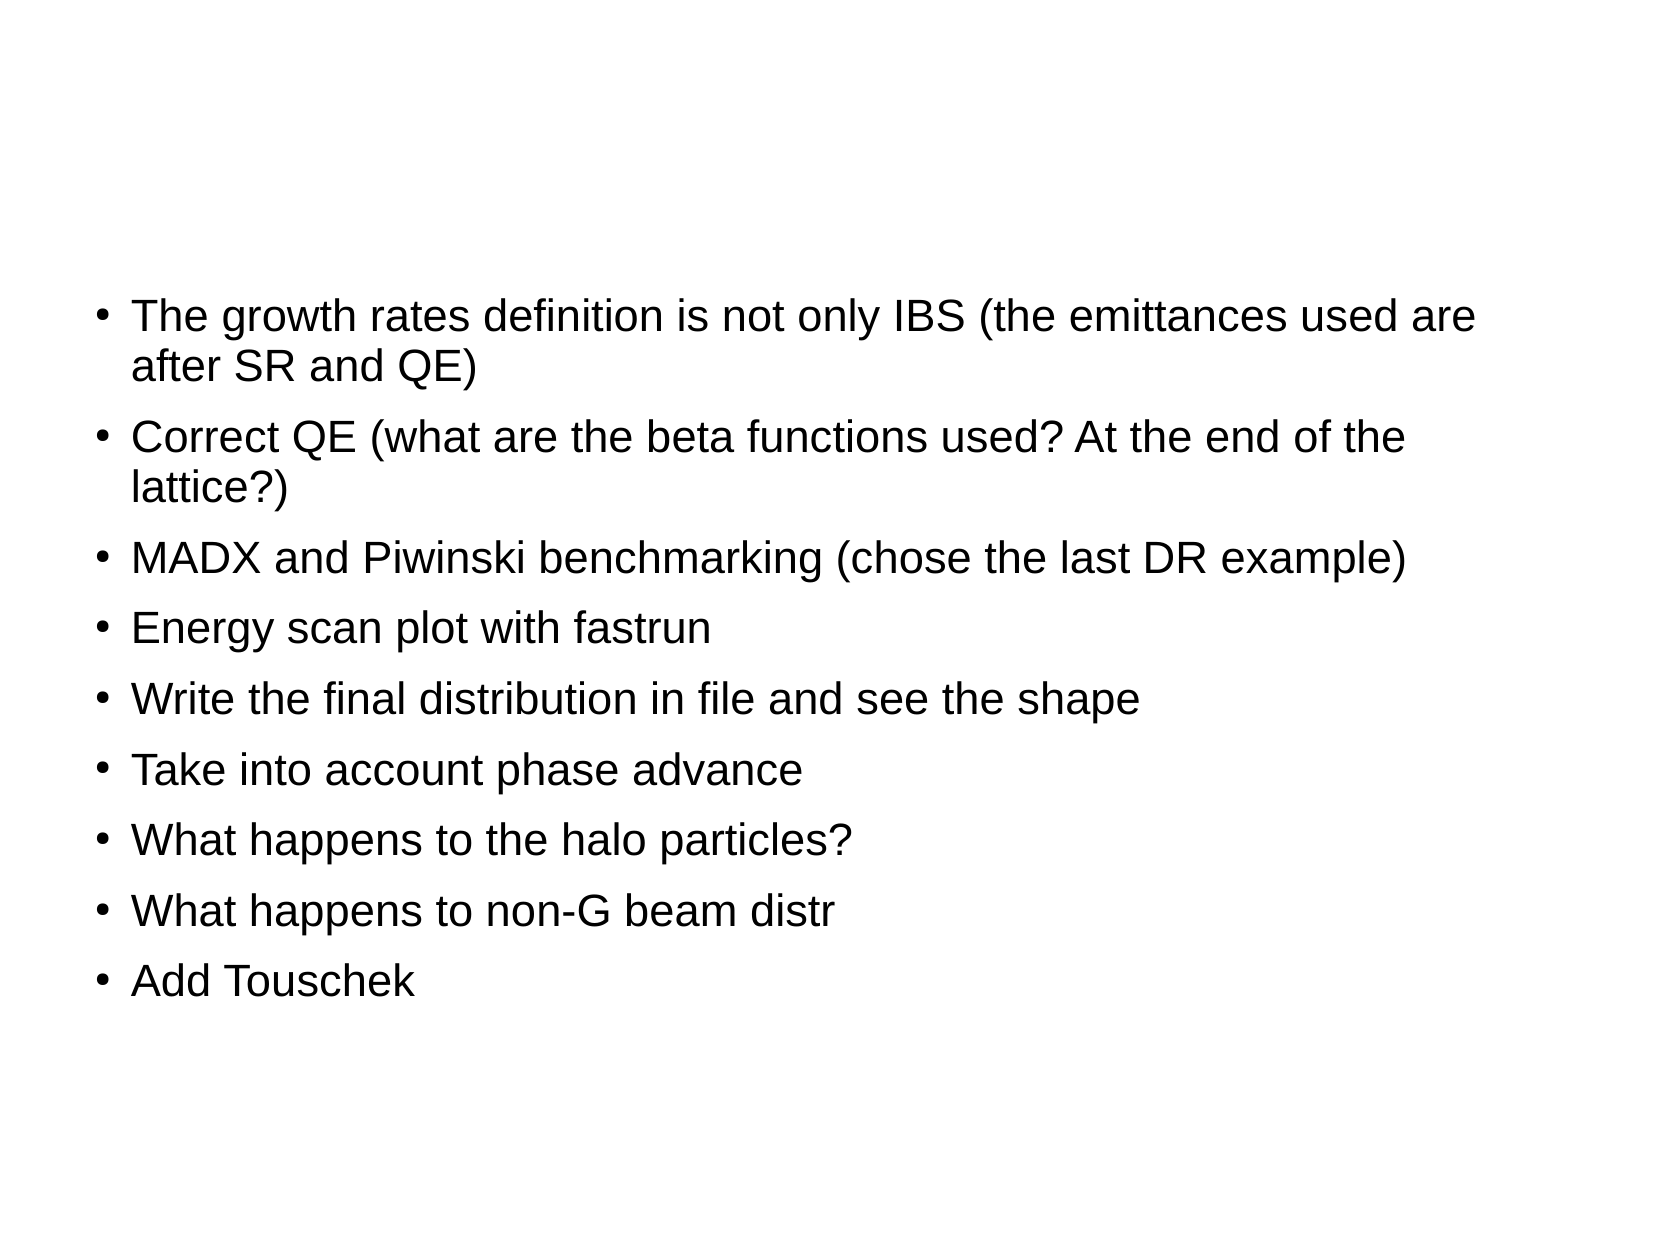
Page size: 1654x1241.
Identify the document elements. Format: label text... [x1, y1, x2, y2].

list The growth rates definition is not only IBS (the emittances used are after SR and QE) Correct QE (what are the beta functions used? At the end of the lattice?) MADX and Piwinski benchmarking (chose the last DR example) Energy scan plot with fastrun Write the final distribution in file and see the shape Take into account phase advance What happens to the halo particles? What happens to non-G beam distr Add Touschek [82, 290, 1571, 1010]
